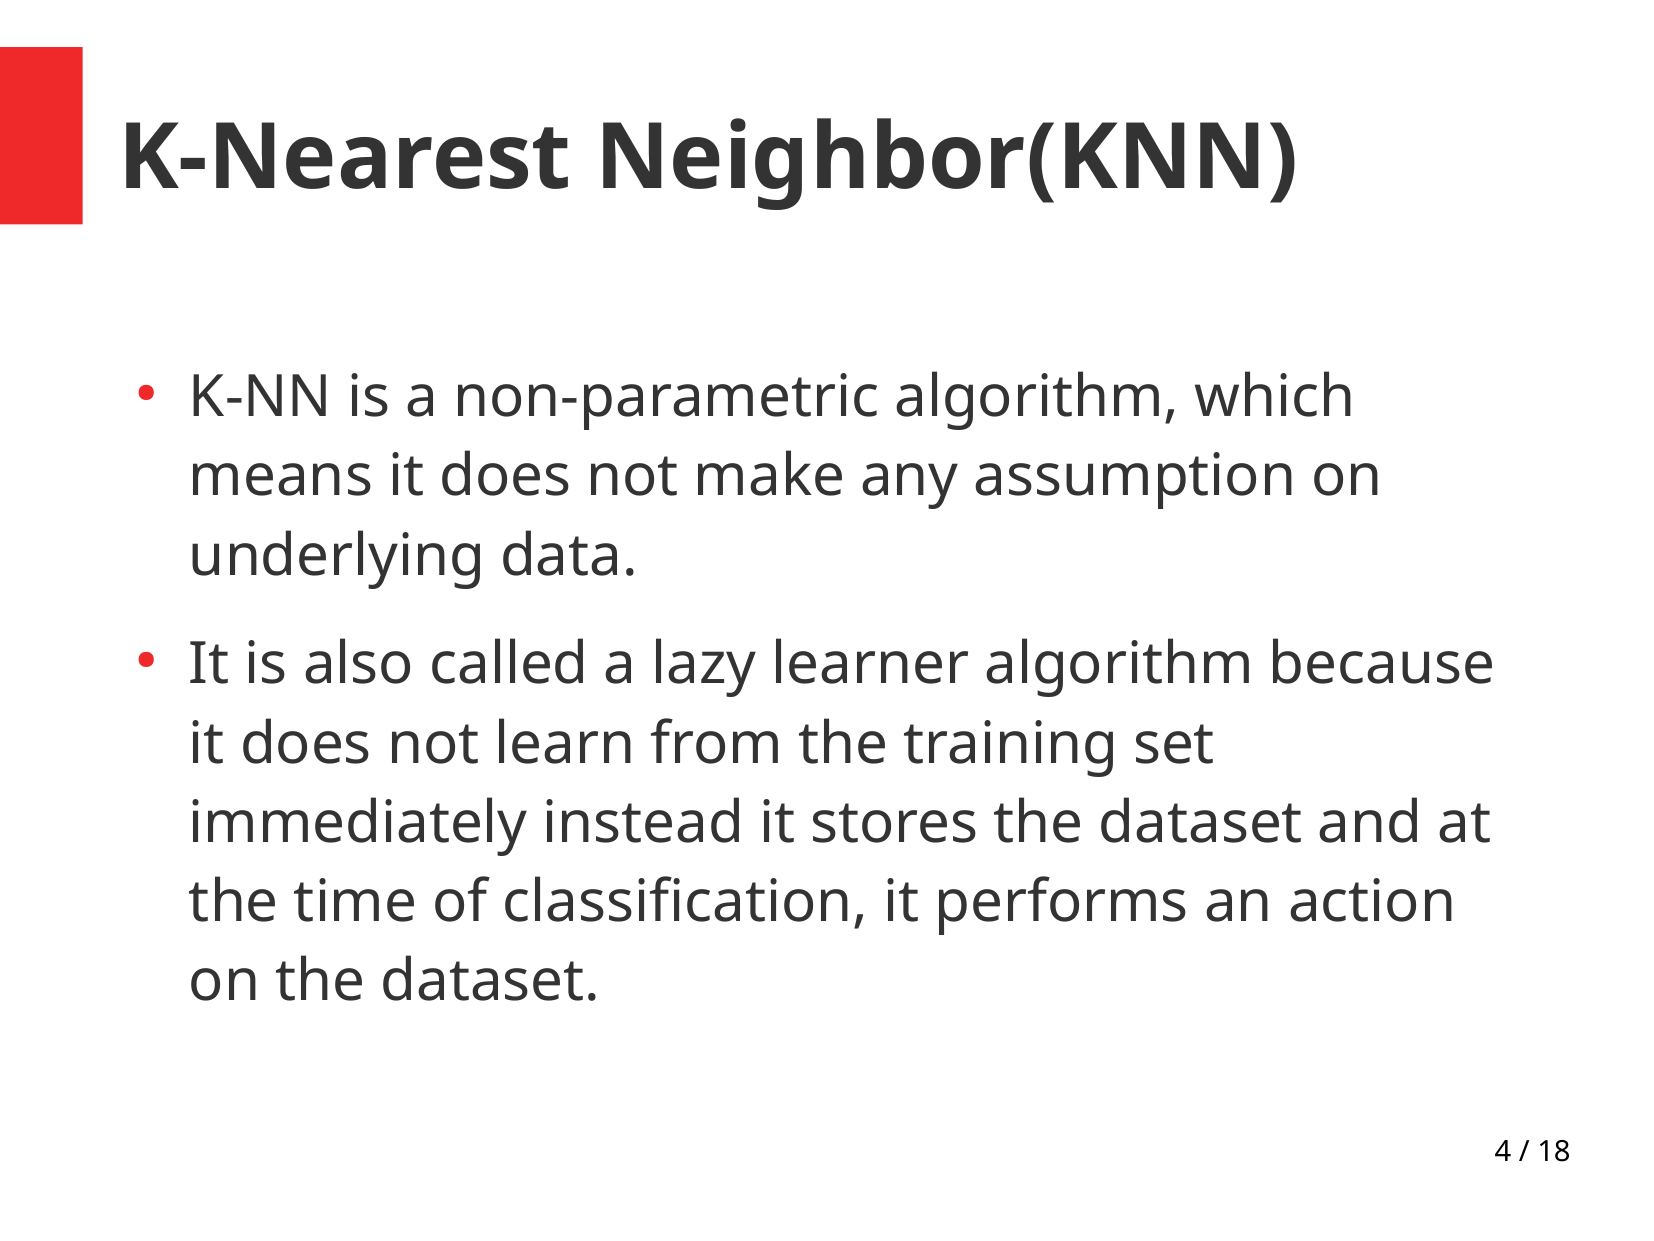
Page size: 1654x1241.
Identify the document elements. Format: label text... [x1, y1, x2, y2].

title K-Nearest Neighbor(KNN) [118, 49, 1571, 257]
list K-NN is a non-parametric algorithm, which means it does not make any assumption on underlying data. It is also called a lazy learner algorithm because it does not learn from the training set immediately instead it stores the dataset and at the time of classification, it performs an action on the dataset. [118, 354, 1536, 1074]
